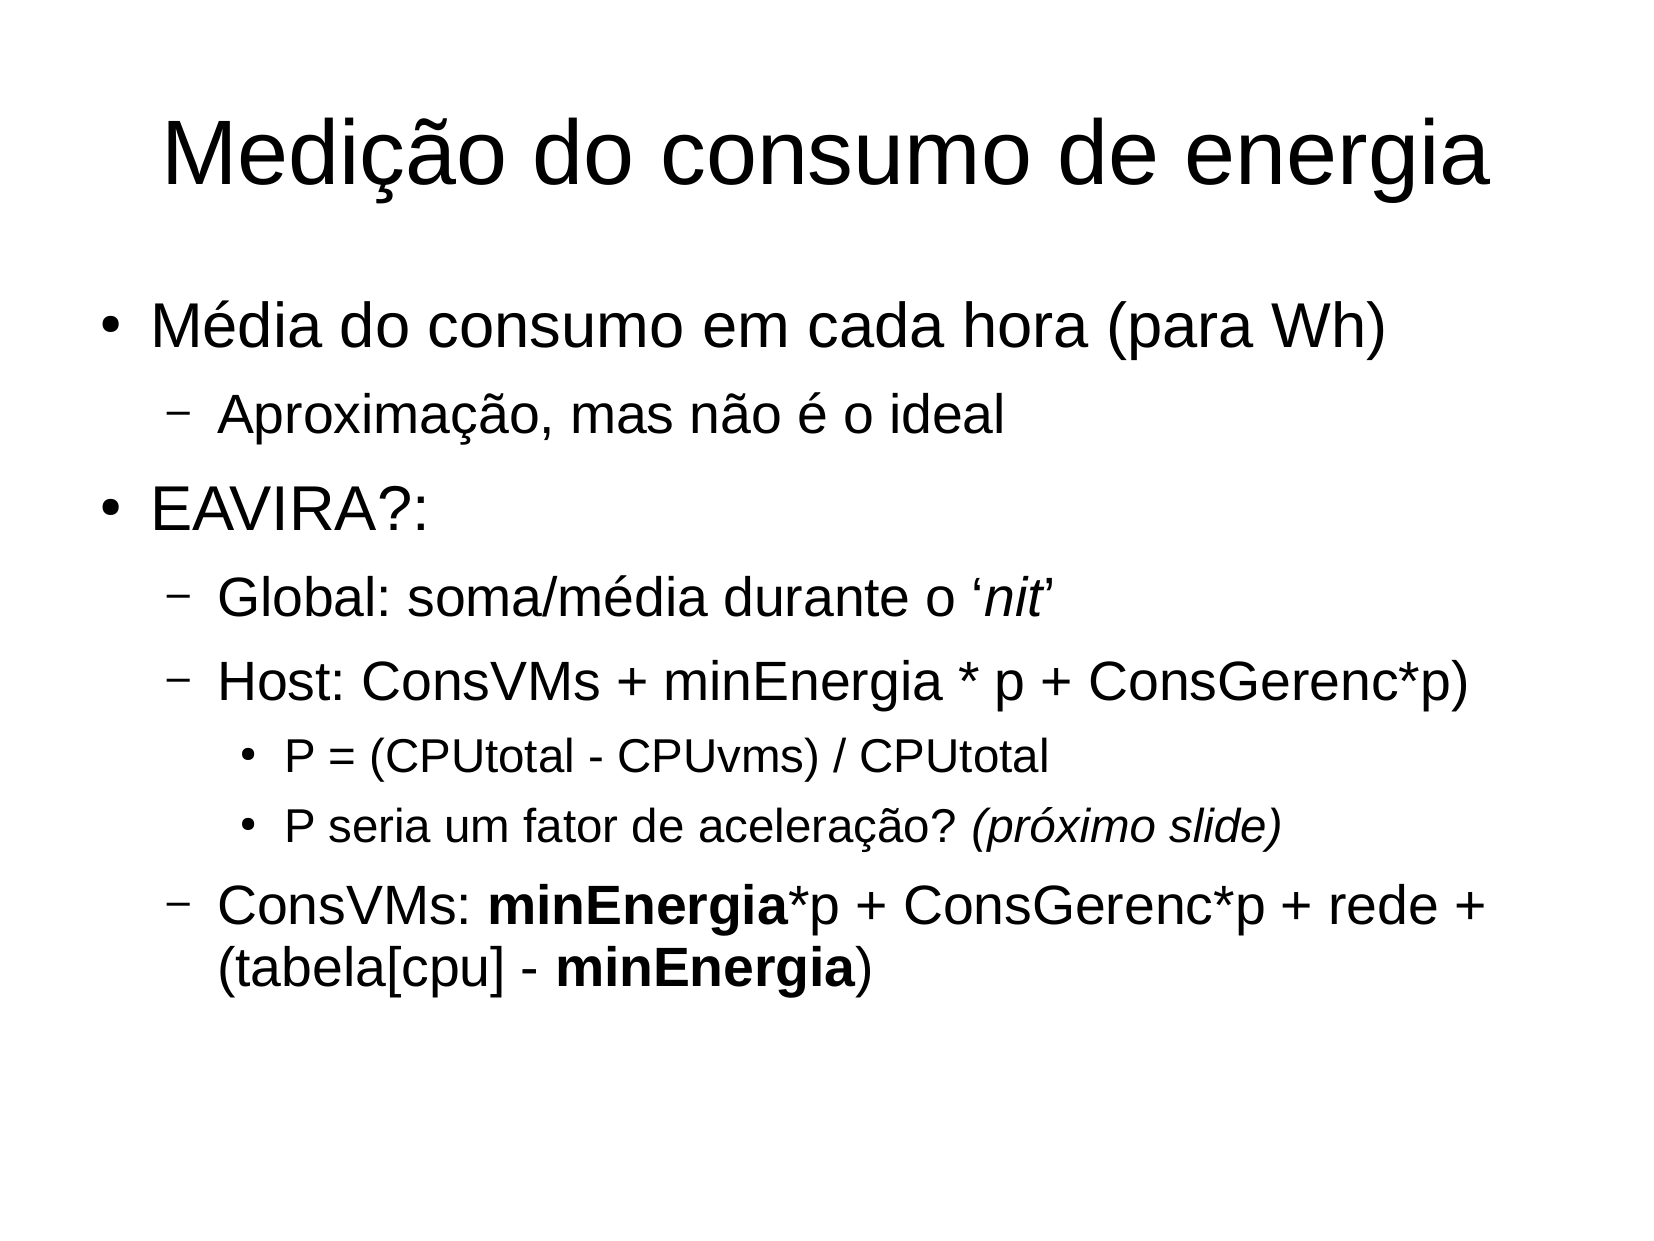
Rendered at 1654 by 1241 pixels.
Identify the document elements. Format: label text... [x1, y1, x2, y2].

list Média do consumo em cada hora (para Wh) Aproximação, mas não é o ideal EAVIRA?: Global: soma/média durante o ‘nit’ Host: ConsVMs + minEnergia * p + ConsGerenc*p) P = (CPUtotal - CPUvms) / CPUtotal P seria um fator de aceleração? (próximo slide) ConsVMs: minEnergia*p + ConsGerenc*p + rede + (tabela[cpu] - minEnergia) [82, 290, 1571, 1010]
title Medição do consumo de energia [82, 49, 1571, 257]
